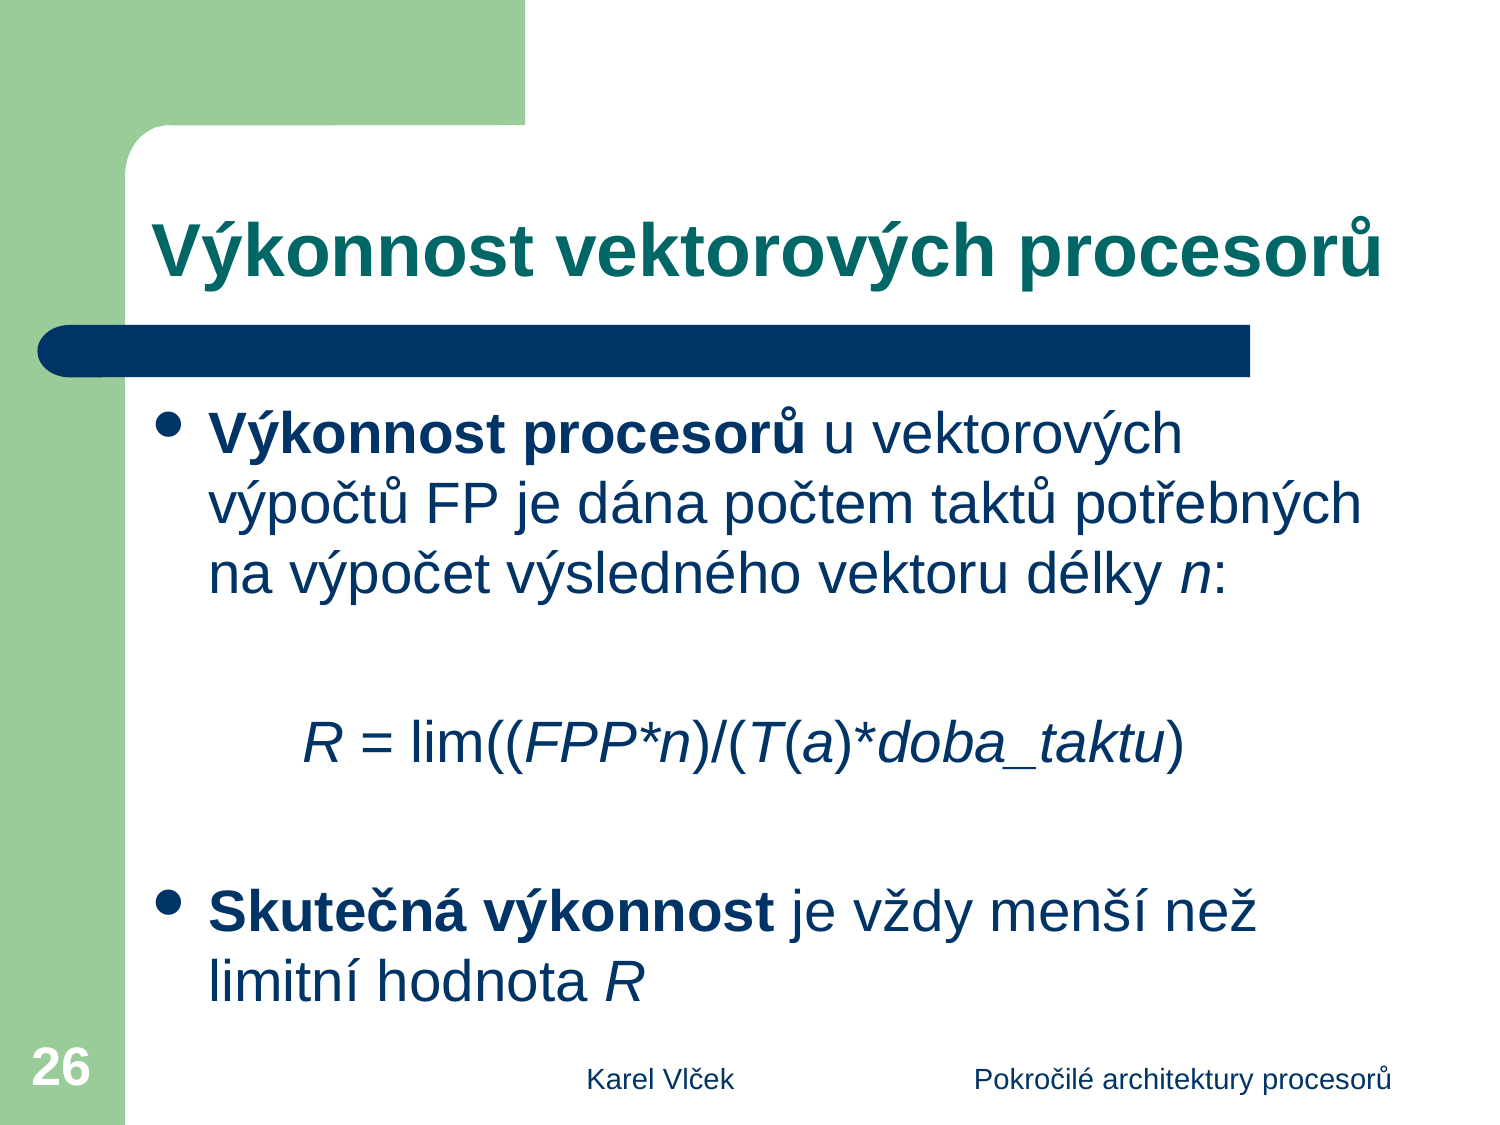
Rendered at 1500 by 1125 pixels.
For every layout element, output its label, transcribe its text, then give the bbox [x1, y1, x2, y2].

title Výkonnost vektorových procesorů [136, 136, 1414, 301]
list Výkonnost procesorů u vektorových výpočtů FP je dána počtem taktů potřebných na výpočet výsledného vektoru délky n: R = lim((FPP*n)/(T(a)*doba_taktu) Skutečná výkonnost je vždy menší než limitní hodnota R [137, 387, 1400, 1038]
